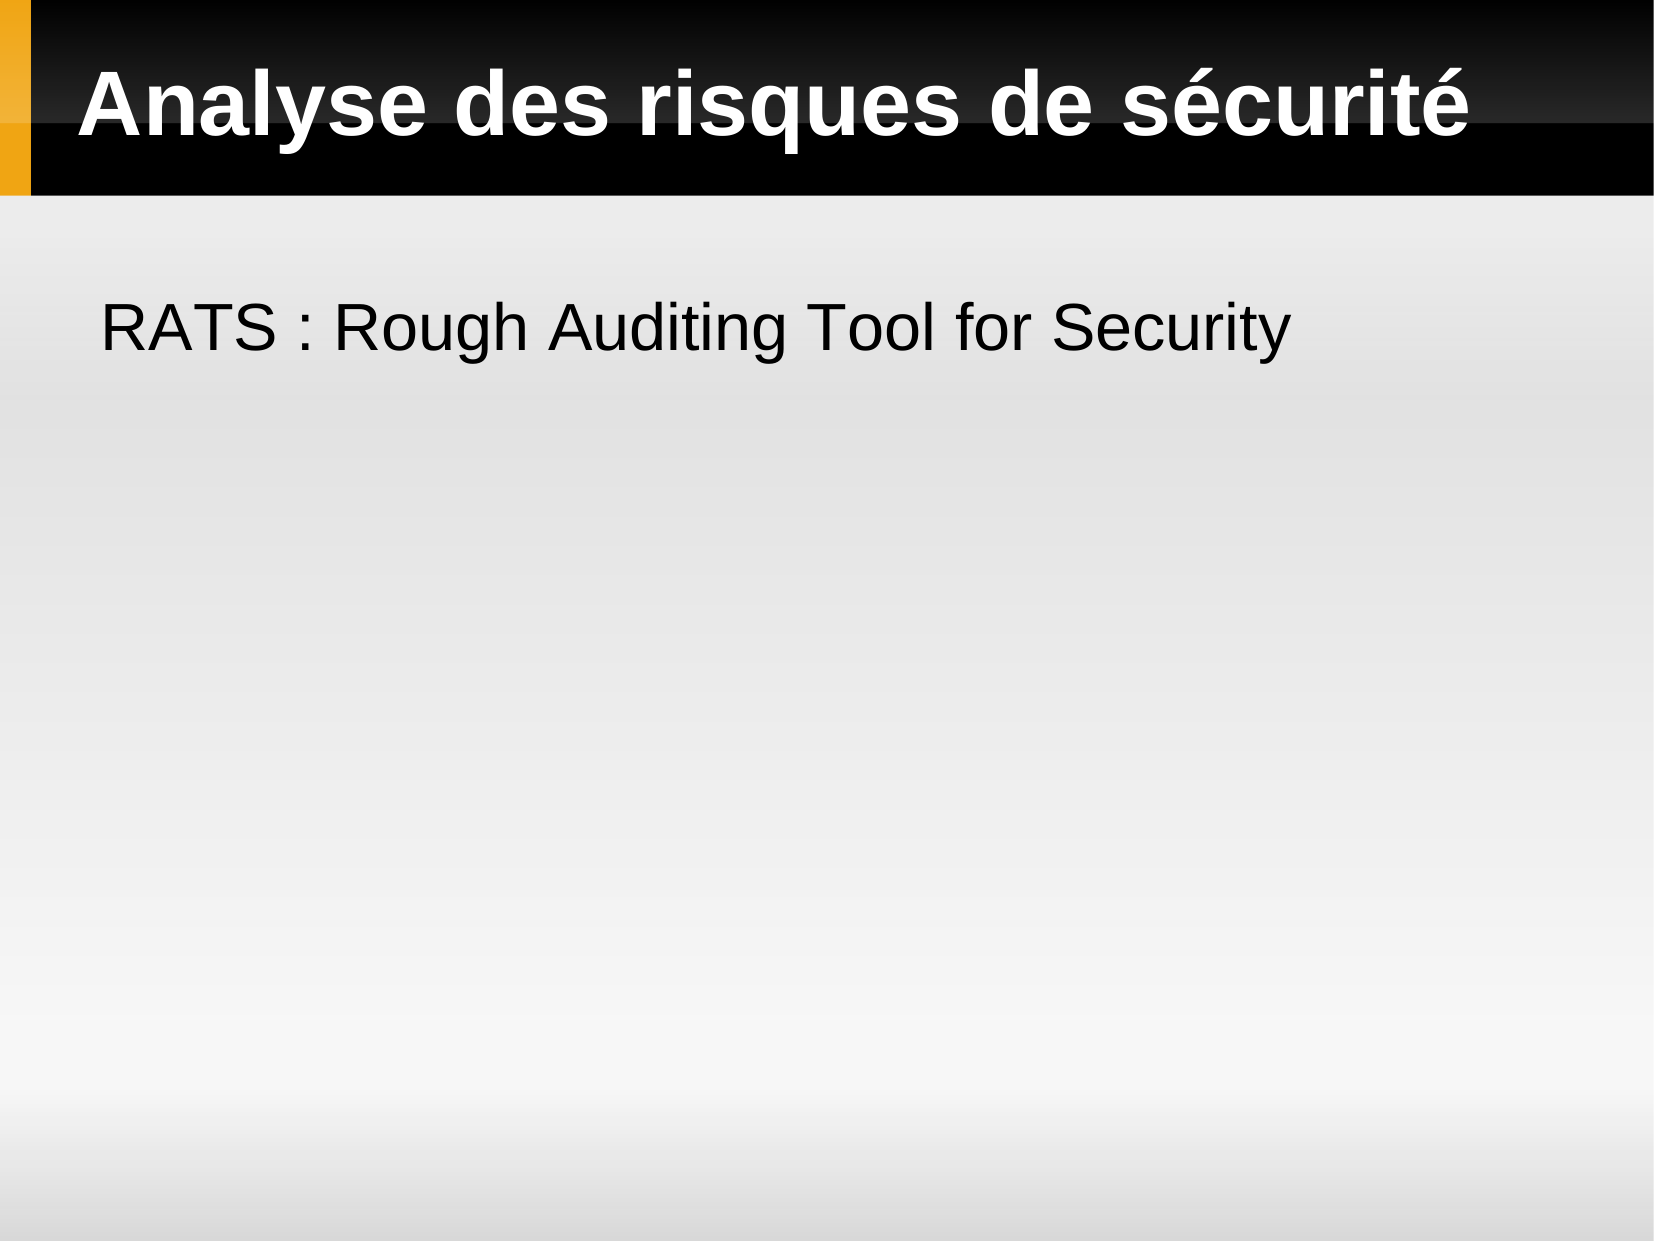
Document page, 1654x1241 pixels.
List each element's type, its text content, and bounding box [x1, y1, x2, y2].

list RATS : Rough Auditing Tool for Security [82, 290, 1571, 1094]
title Analyse des risques de sécurité [76, 7, 1565, 200]
picture [0, 0, 1654, 1241]
